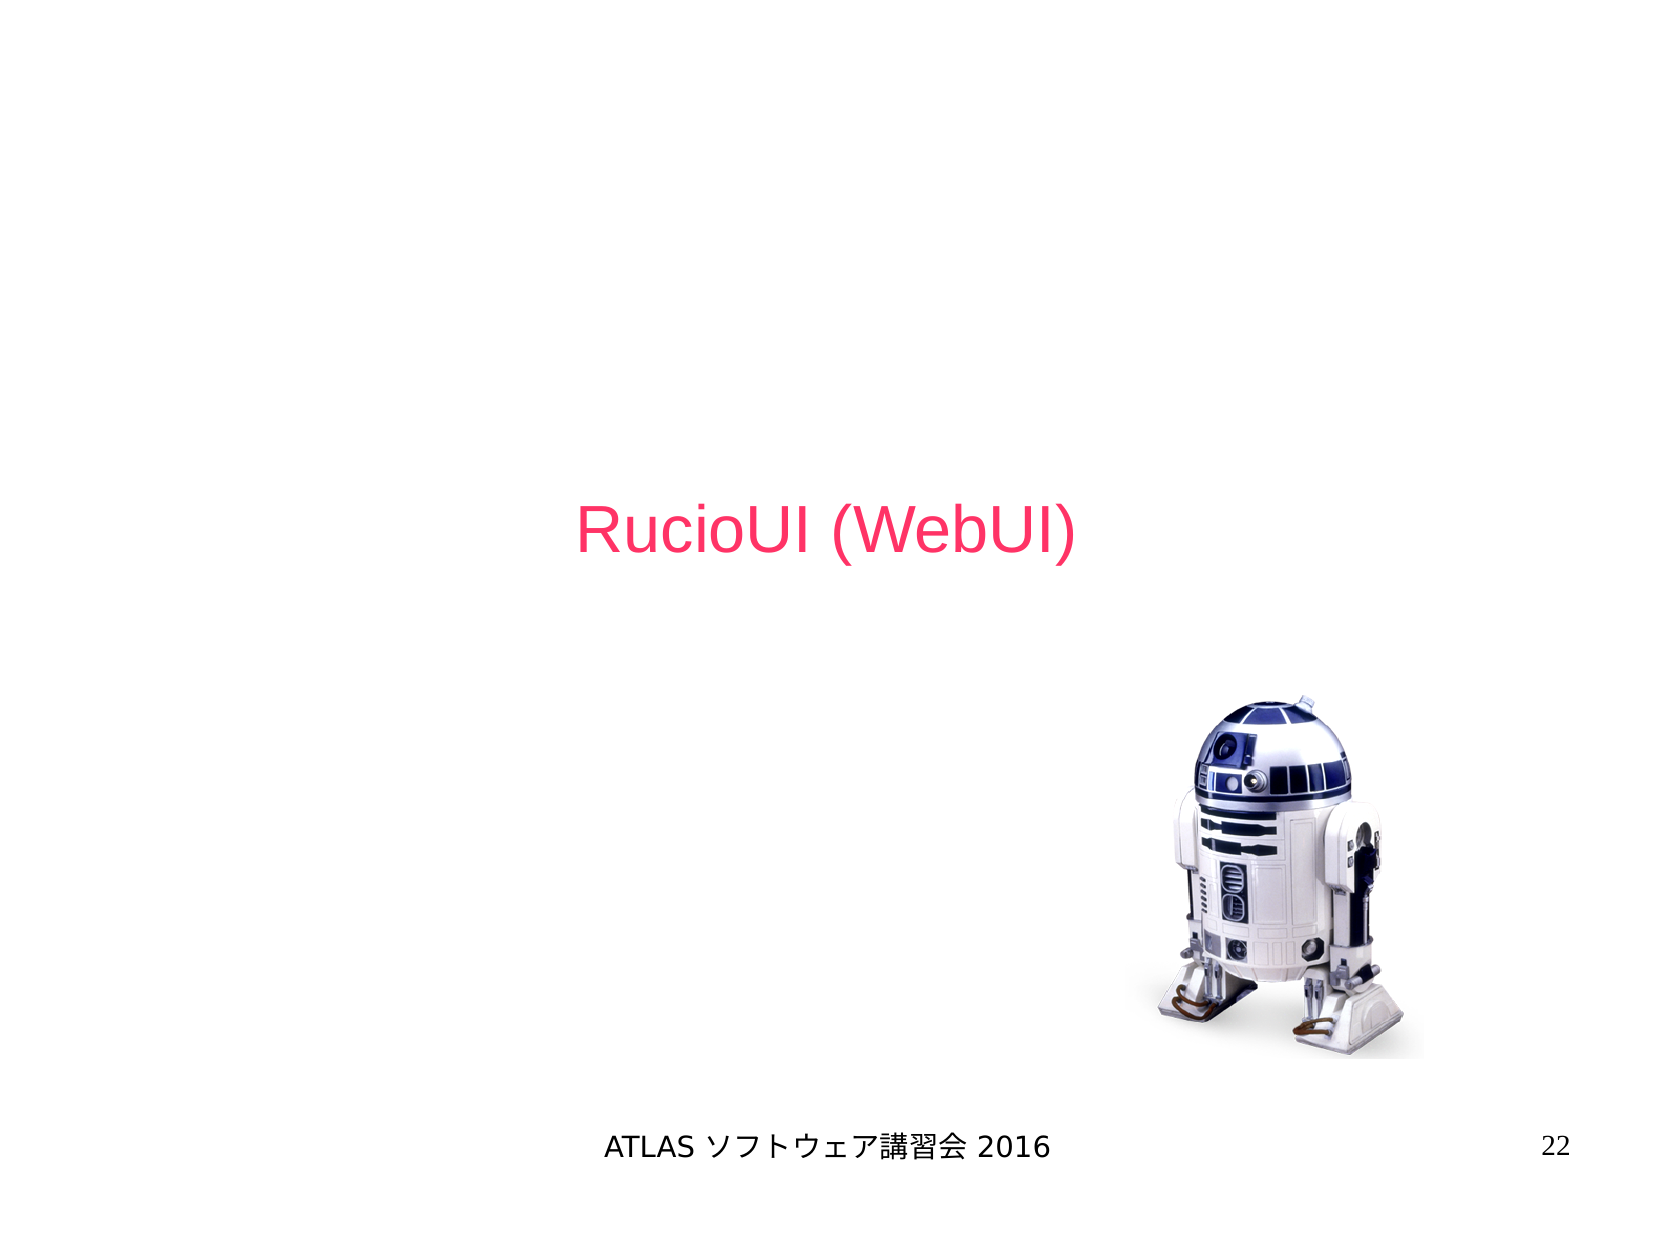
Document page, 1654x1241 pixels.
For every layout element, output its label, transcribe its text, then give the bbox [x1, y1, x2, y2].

picture [1125, 689, 1424, 1059]
subtitle RucioUI (WebUI) [82, 49, 1571, 1010]
